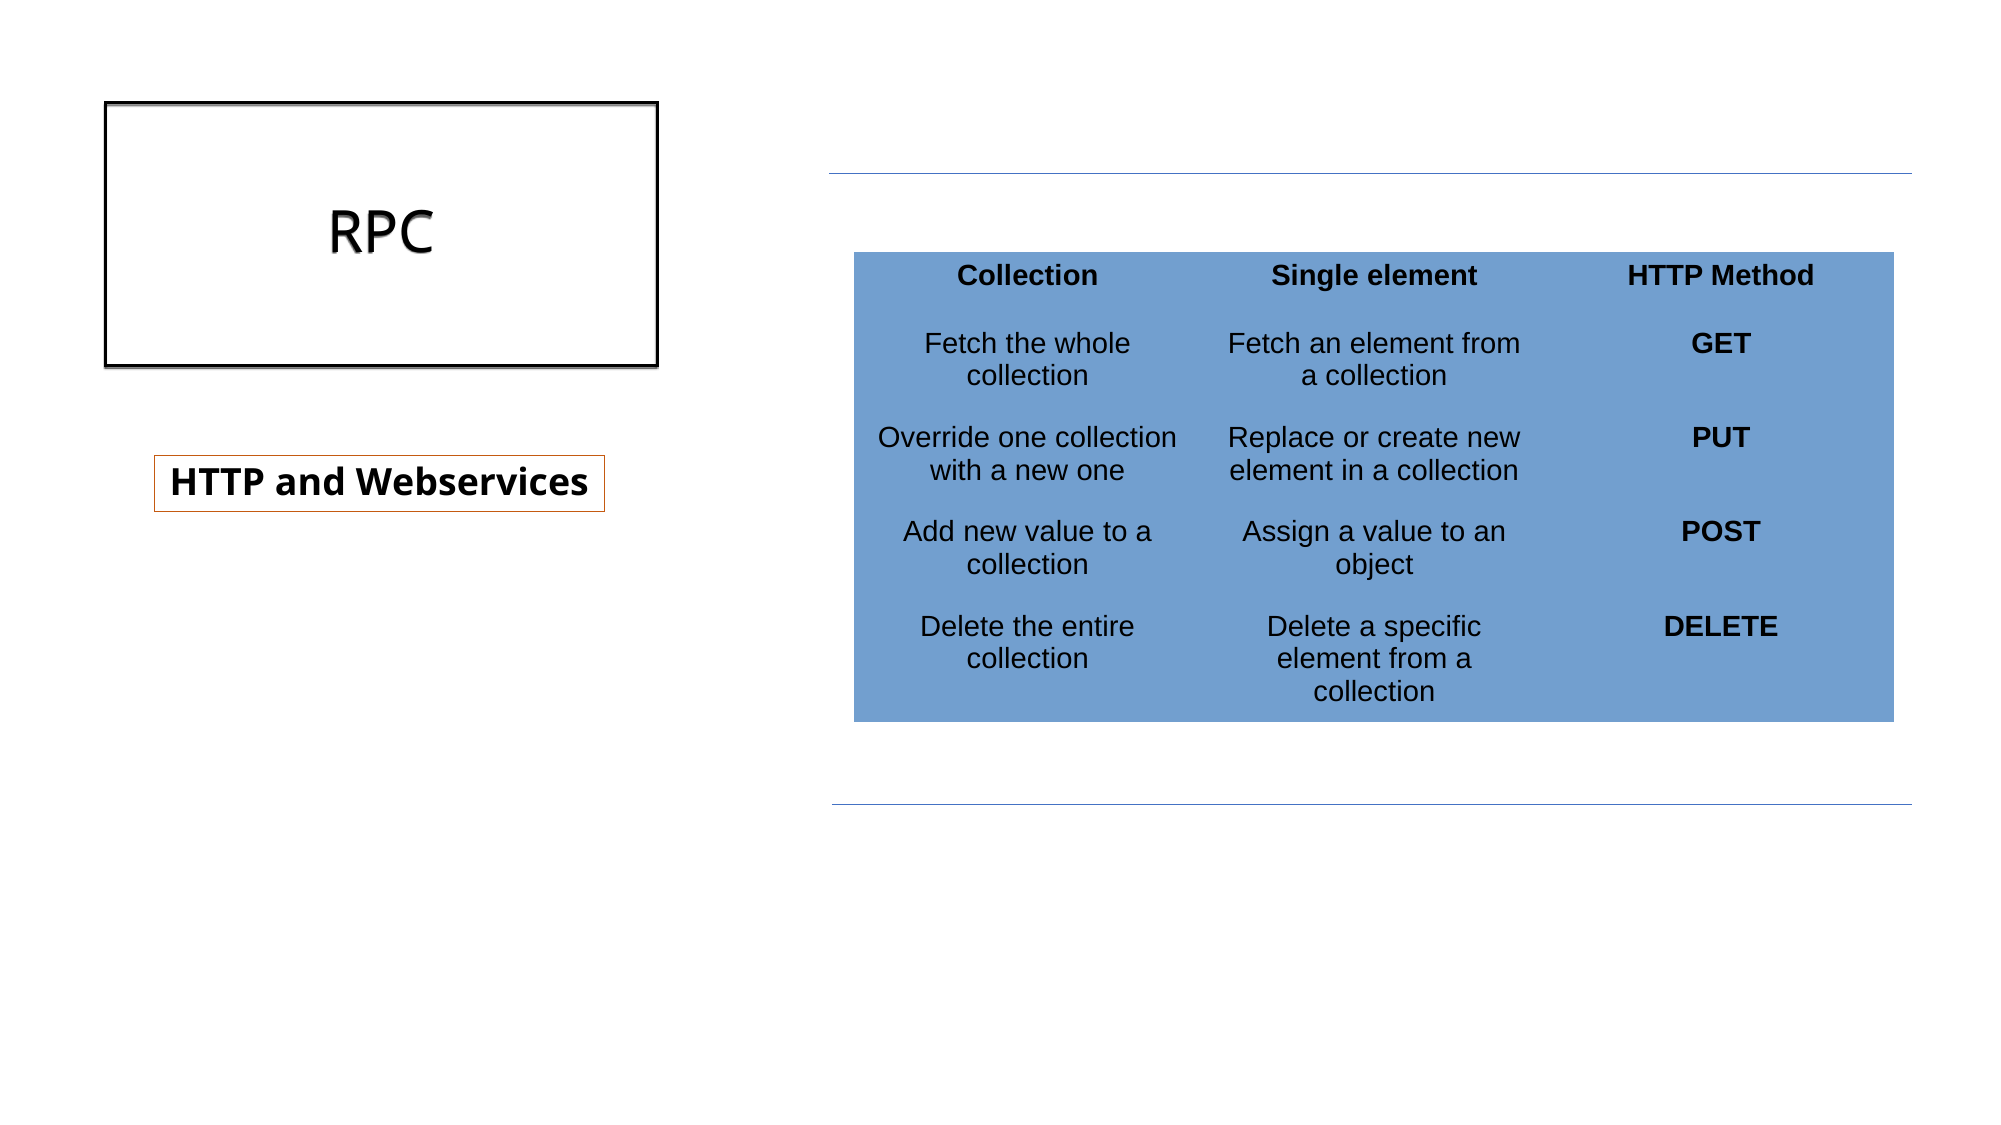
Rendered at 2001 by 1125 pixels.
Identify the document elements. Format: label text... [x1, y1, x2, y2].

table_cell Assign a value to an object [1201, 508, 1548, 602]
table_cell Delete the entire collection [854, 602, 1201, 722]
table_cell GET [1548, 319, 1894, 414]
table_cell Add new value to a collection [854, 508, 1201, 602]
title RPC [105, 102, 658, 366]
table_cell DELETE [1548, 602, 1894, 722]
table_header Single element [1201, 252, 1548, 319]
table_cell Delete a specific element from a collection [1201, 602, 1548, 722]
table_cell Override one collection with a new one [854, 414, 1201, 508]
table_header HTTP Method [1548, 252, 1894, 319]
table_cell Fetch the whole collection [854, 319, 1201, 414]
table_cell Replace or create new element in a collection [1201, 414, 1548, 508]
table_header Collection [854, 252, 1201, 319]
table_cell PUT [1548, 414, 1894, 508]
table_cell Fetch an element from a collection [1201, 319, 1548, 414]
text_box HTTP and Webservices [155, 456, 605, 511]
table_cell POST [1548, 508, 1894, 602]
